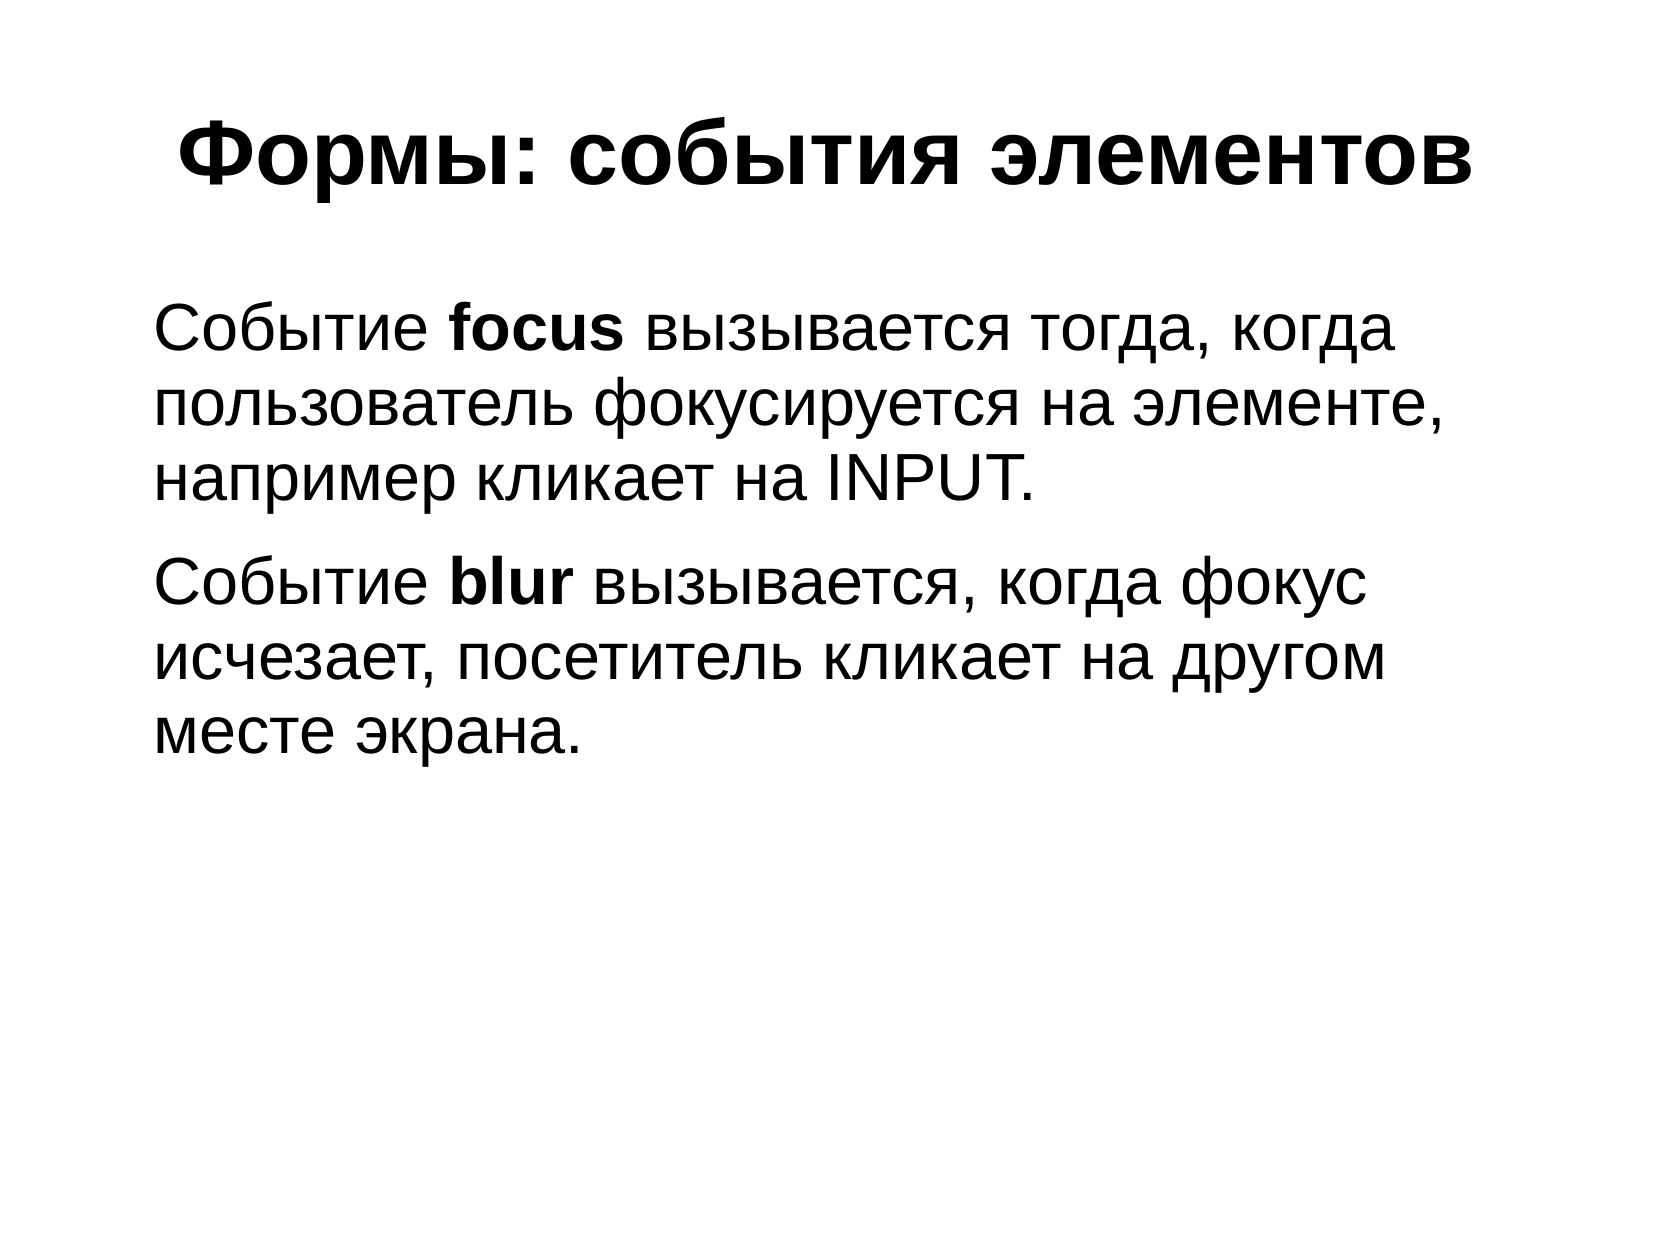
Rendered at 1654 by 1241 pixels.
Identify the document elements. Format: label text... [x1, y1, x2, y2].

title Формы: события элементов [82, 49, 1571, 257]
list Событие focus вызывается тогда, когда пользователь фокусируется на элементе, например кликает на INPUT. Событие blur вызывается, когда фокус исчезает, посетитель кликает на другом месте экрана. [82, 290, 1571, 1109]
